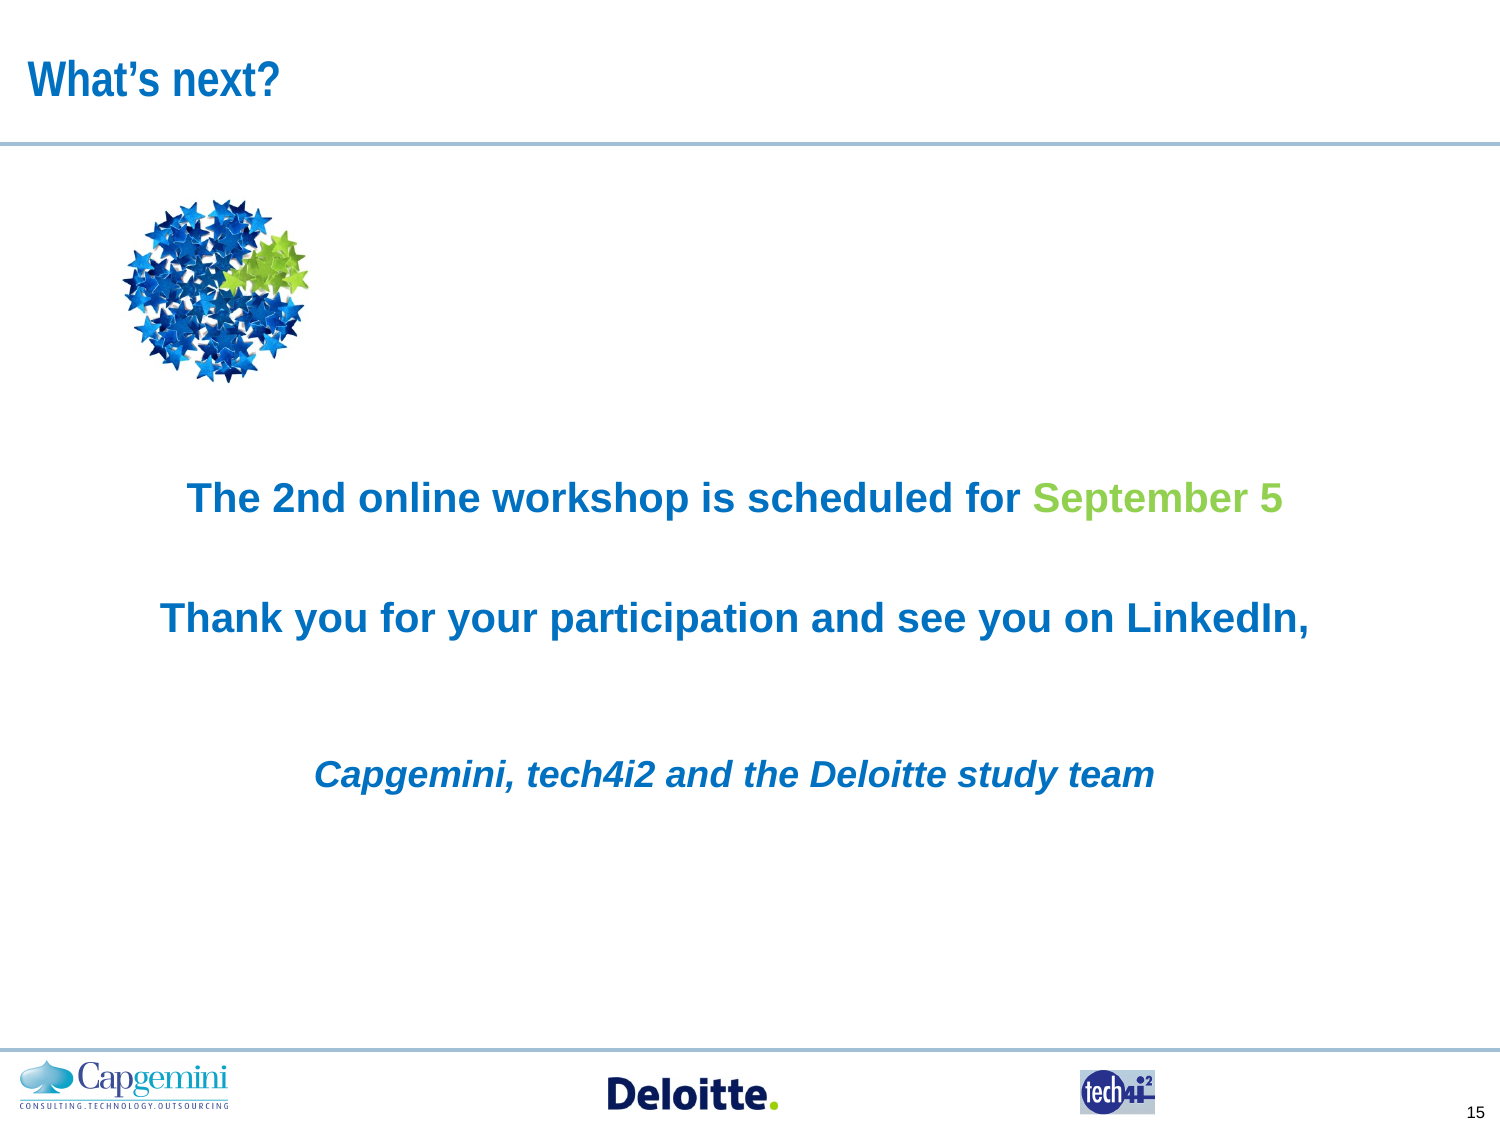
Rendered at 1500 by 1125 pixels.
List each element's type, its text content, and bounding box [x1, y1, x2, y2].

picture [20, 1060, 228, 1109]
list The 2nd online workshop is scheduled for September 5 Thank you for your participation and see you on LinkedIn, Capgemini, tech4i2 and the Deloitte study team [53, 160, 1417, 873]
text_box <number> [1149, 1101, 1500, 1125]
title What’s next? [12, 12, 1488, 114]
picture [1080, 1070, 1155, 1115]
picture [88, 163, 344, 411]
picture [608, 1077, 778, 1110]
